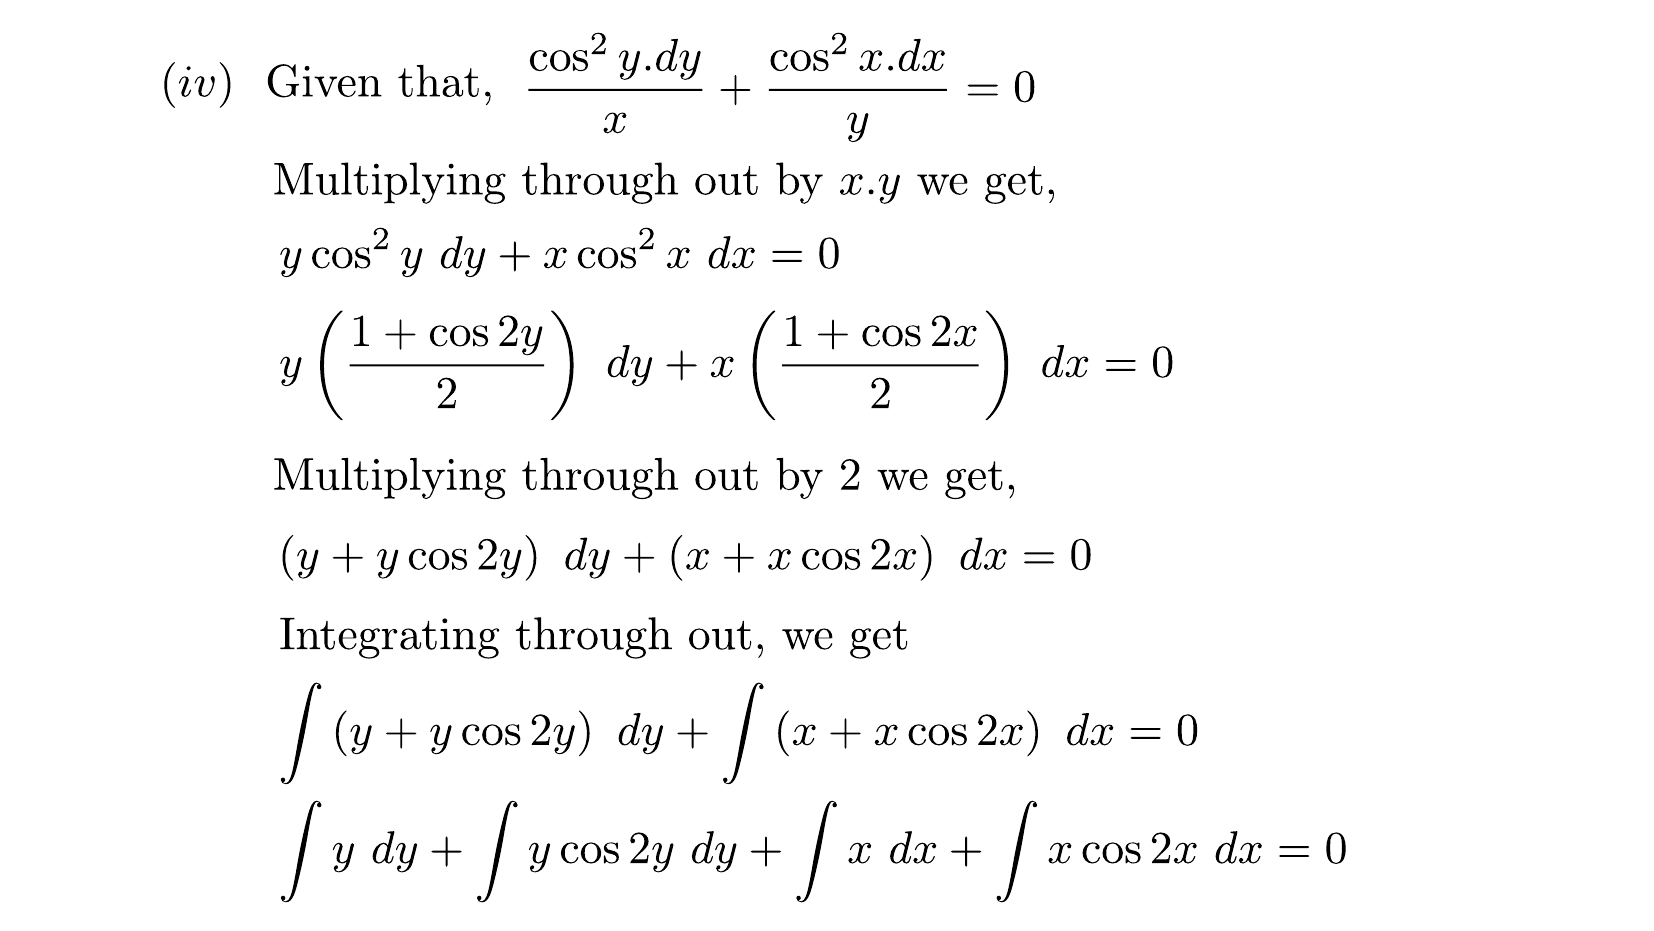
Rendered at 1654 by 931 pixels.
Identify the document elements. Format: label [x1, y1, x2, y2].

title [47, 37, 1607, 900]
text_box [280, 310, 1173, 421]
text_box [280, 682, 1198, 785]
text_box [280, 227, 839, 278]
text_box [280, 800, 1346, 903]
text_box [274, 162, 1055, 204]
text_box [528, 32, 1035, 143]
text_box [274, 457, 1015, 500]
text_box [280, 617, 908, 659]
text_box [162, 62, 491, 108]
text_box [280, 534, 1091, 581]
